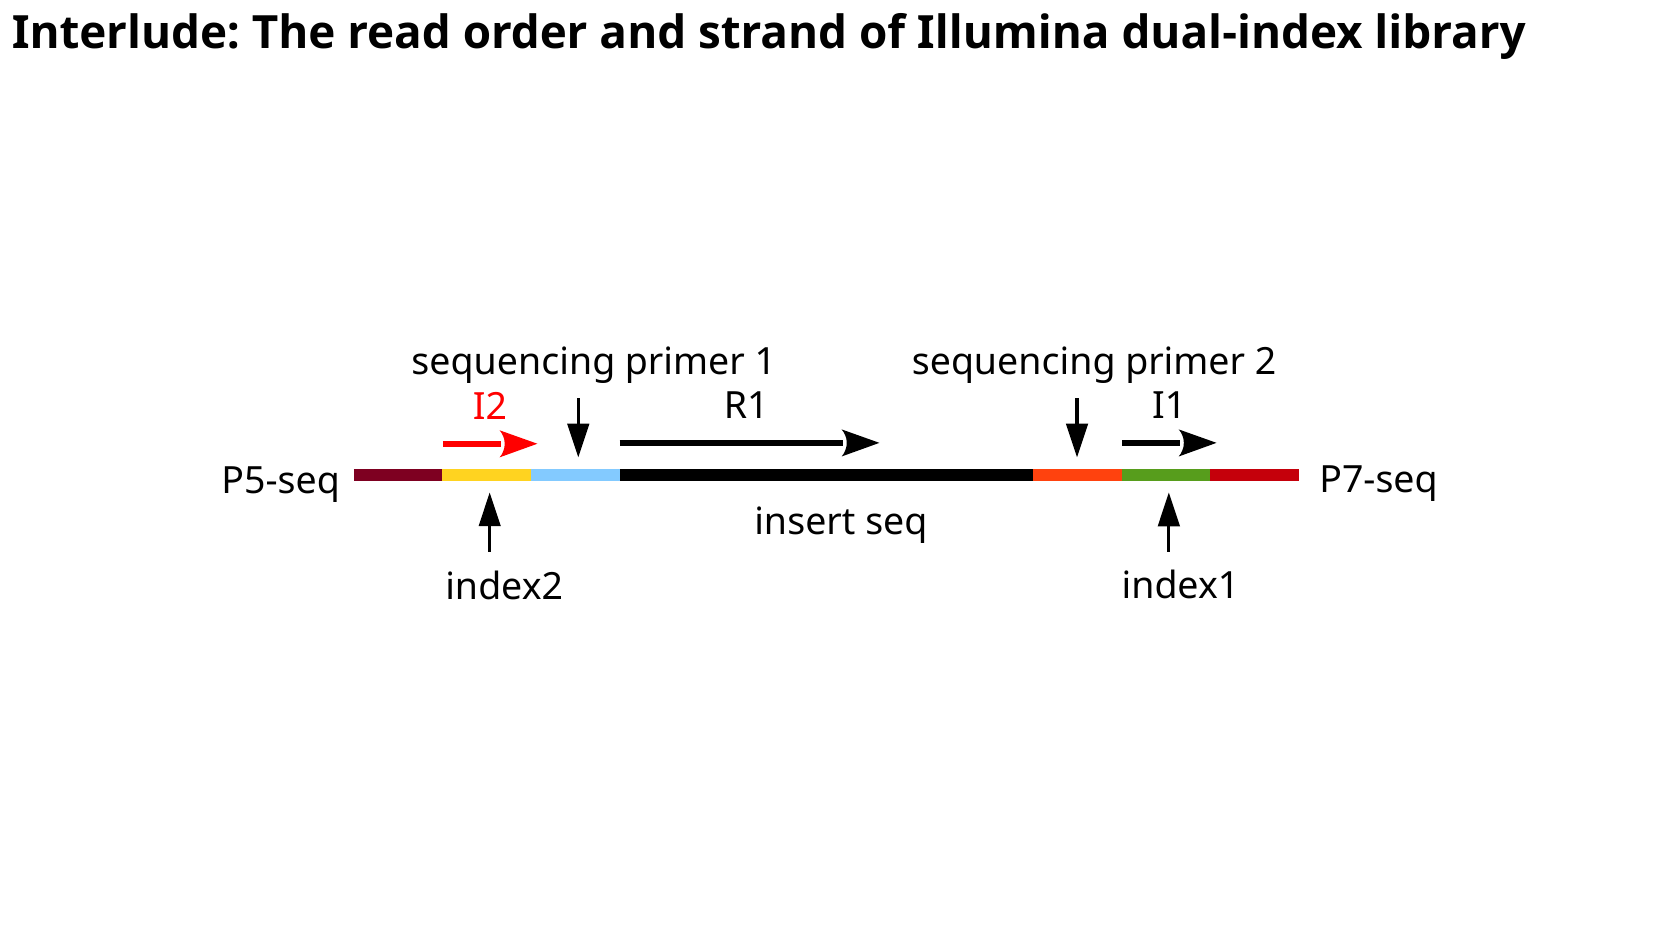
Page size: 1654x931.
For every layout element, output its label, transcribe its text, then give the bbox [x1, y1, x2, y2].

text_box I1 [1137, 371, 1202, 438]
text_box R1 [709, 371, 784, 438]
text_box index1 [1106, 551, 1255, 618]
text_box sequencing primer 2 [897, 327, 1292, 394]
text_box index2 [430, 551, 579, 618]
text_box P5-seq [206, 445, 355, 512]
text_box I2 [458, 372, 523, 438]
title Interlude: The read order and strand of Illumina dual-index library [11, 0, 1642, 130]
text_box insert seq [739, 486, 943, 553]
text_box sequencing primer 1 [396, 327, 792, 394]
text_box P7-seq [1304, 445, 1453, 512]
